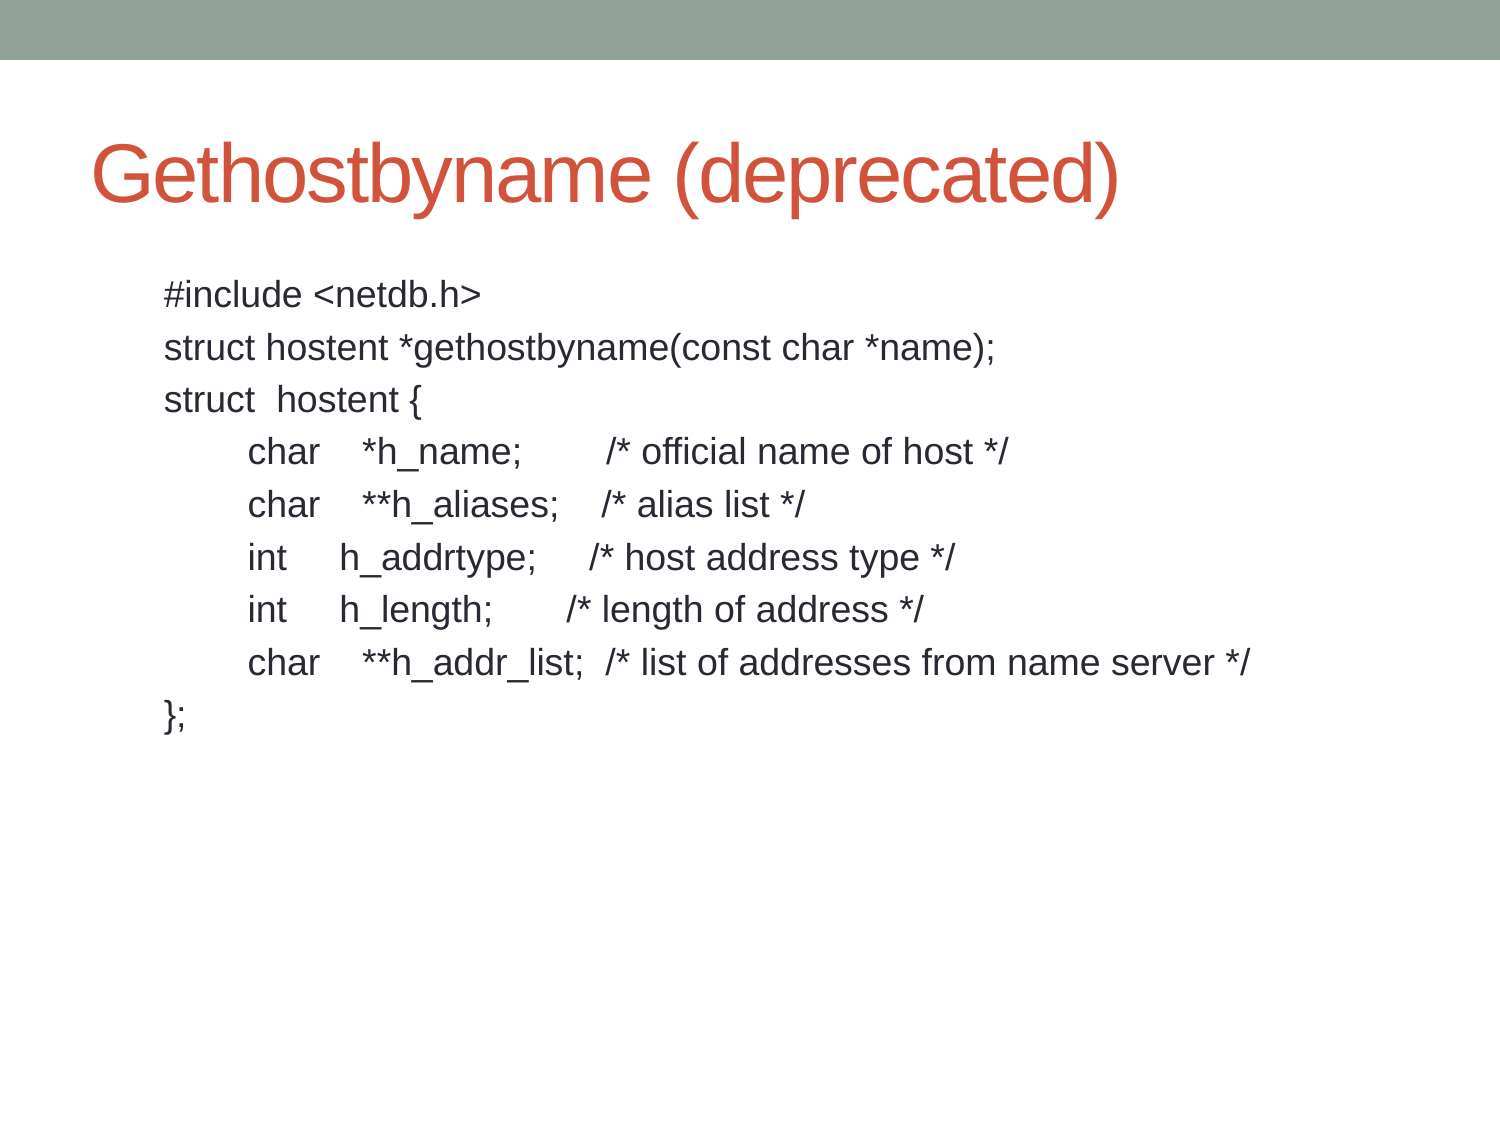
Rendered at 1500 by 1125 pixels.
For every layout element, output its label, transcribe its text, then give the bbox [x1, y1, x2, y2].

list #include <netdb.h> struct hostent *gethostbyname(const char *name); struct hostent { char *h_name; /* official name of host */ char **h_aliases; /* alias list */ int h_addrtype; /* host address type */ int h_length; /* length of address */ char **h_addr_list; /* list of addresses from name server */ }; [75, 262, 1425, 1063]
title Gethostbyname (deprecated) [75, 87, 1425, 250]
